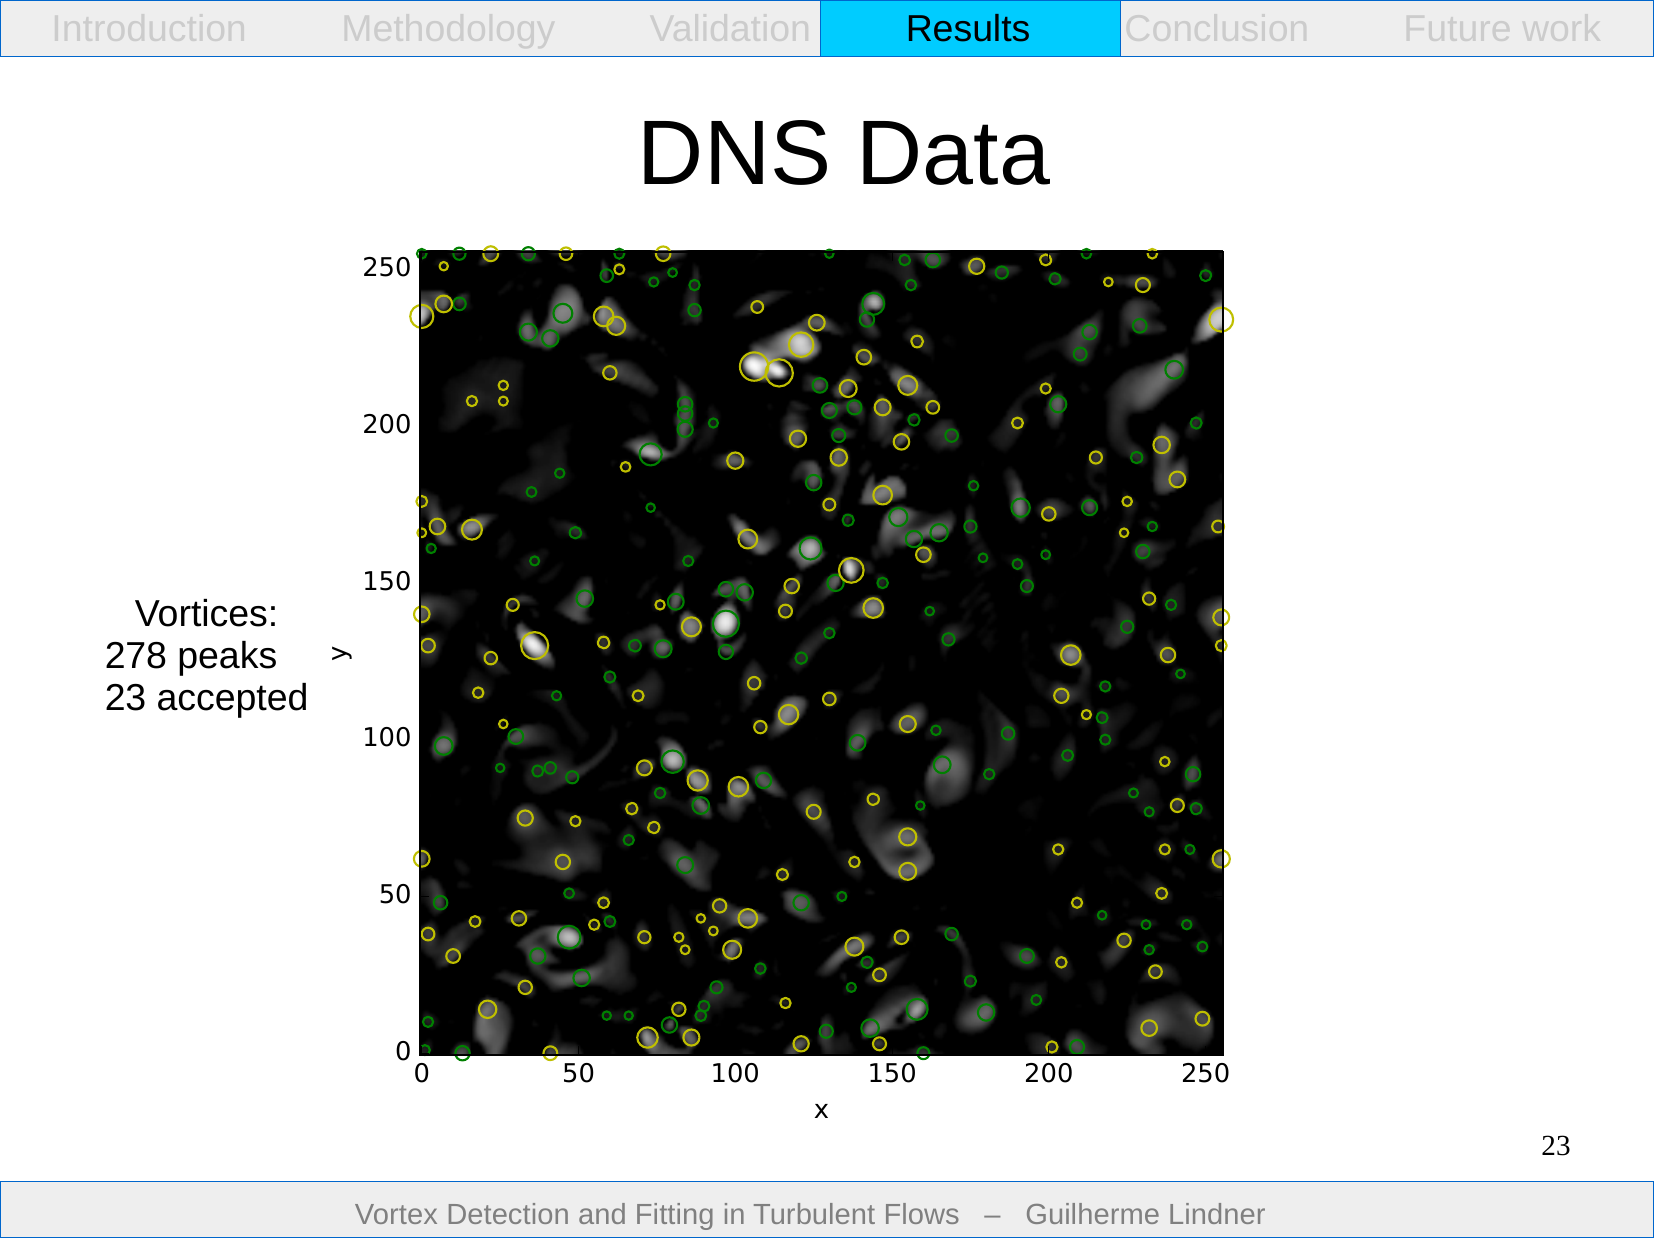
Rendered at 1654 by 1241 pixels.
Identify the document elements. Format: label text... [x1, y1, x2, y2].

text_box Introduction Methodology Validation Results Conclusion Future work [0, 0, 1654, 57]
text_box [0, 1181, 1654, 1238]
chart [330, 210, 1306, 1128]
title DNS Data [82, 57, 1571, 257]
text_box Vortex Detection and Fitting in Turbulent Flows – Guilherme Lindner [340, 1190, 1314, 1241]
text_box Vortices: 278 peaks 23 accepted [90, 585, 324, 726]
